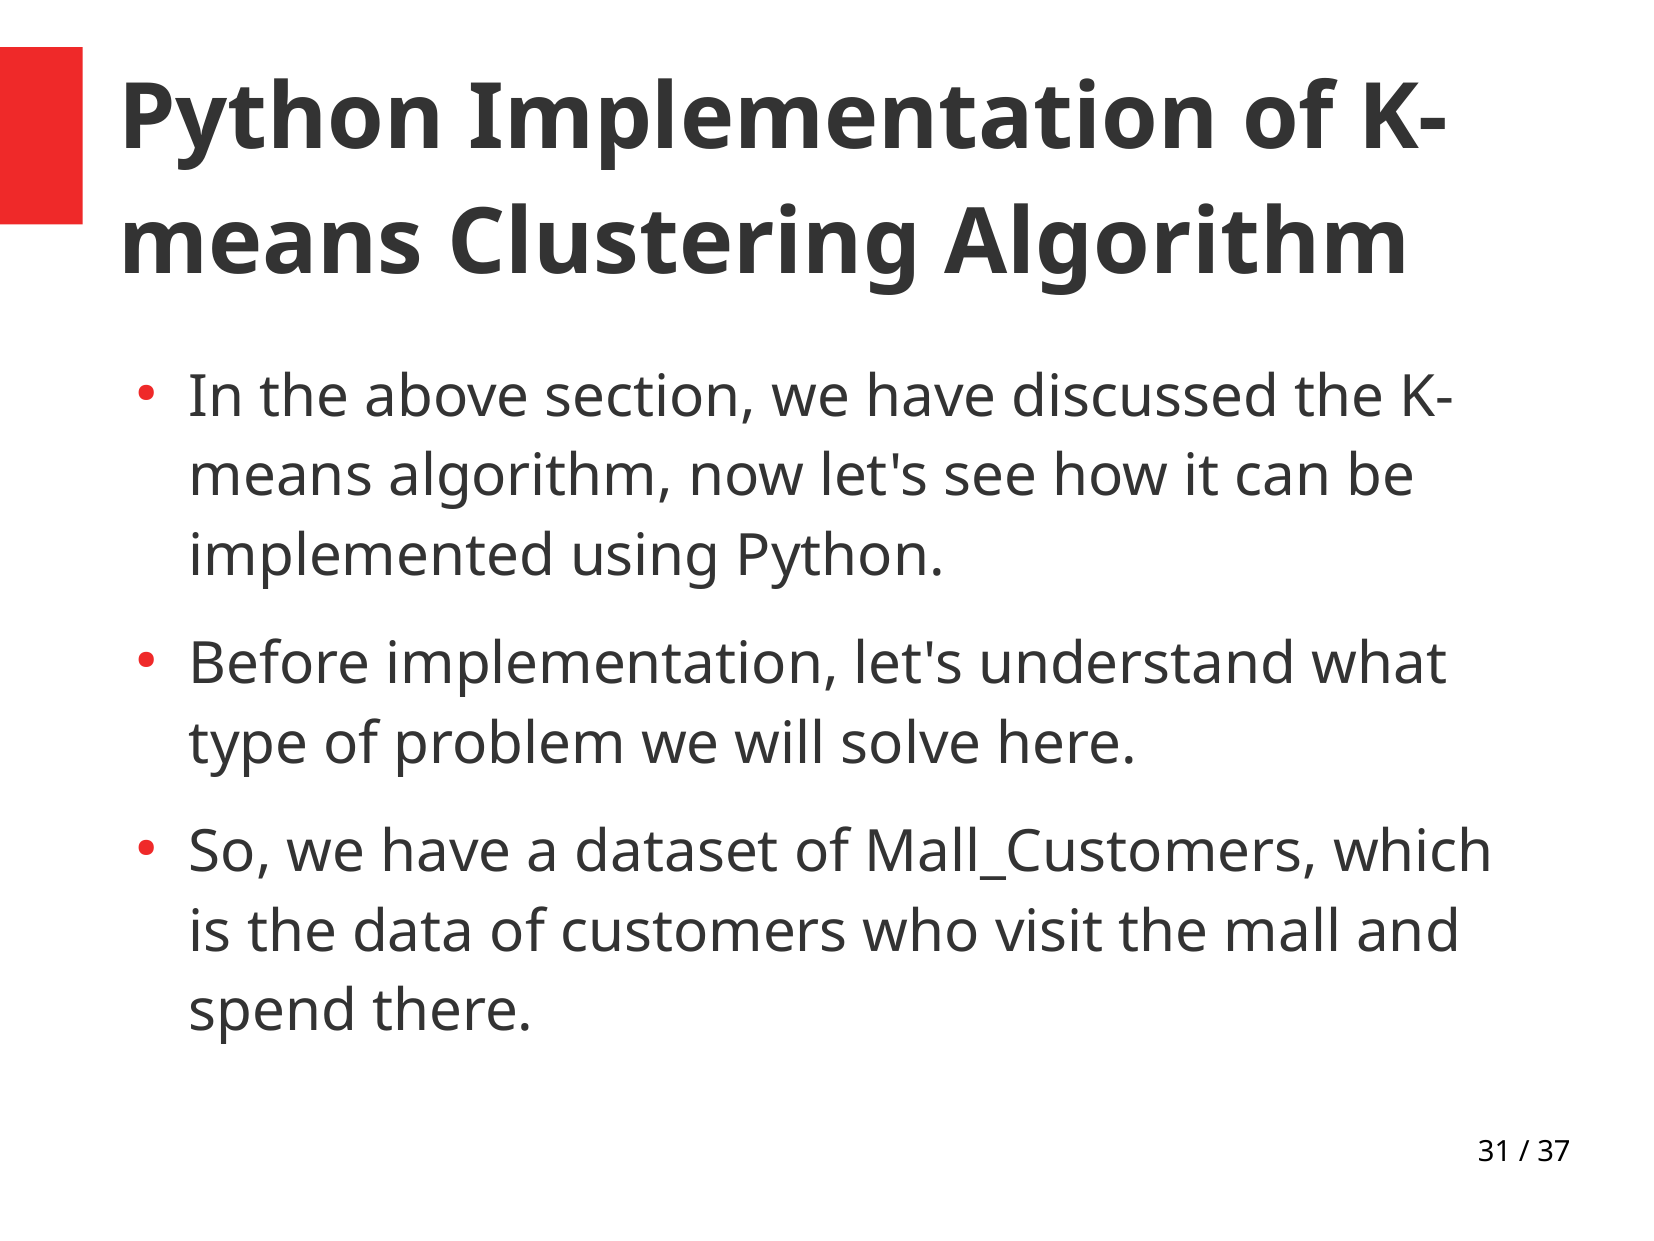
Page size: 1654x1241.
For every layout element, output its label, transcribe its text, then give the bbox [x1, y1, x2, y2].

title Python Implementation of K-means Clustering Algorithm [118, 50, 1654, 301]
list In the above section, we have discussed the K-means algorithm, now let's see how it can be implemented using Python. Before implementation, let's understand what type of problem we will solve here. So, we have a dataset of Mall_Customers, which is the data of customers who visit the mall and spend there. [118, 354, 1536, 1074]
